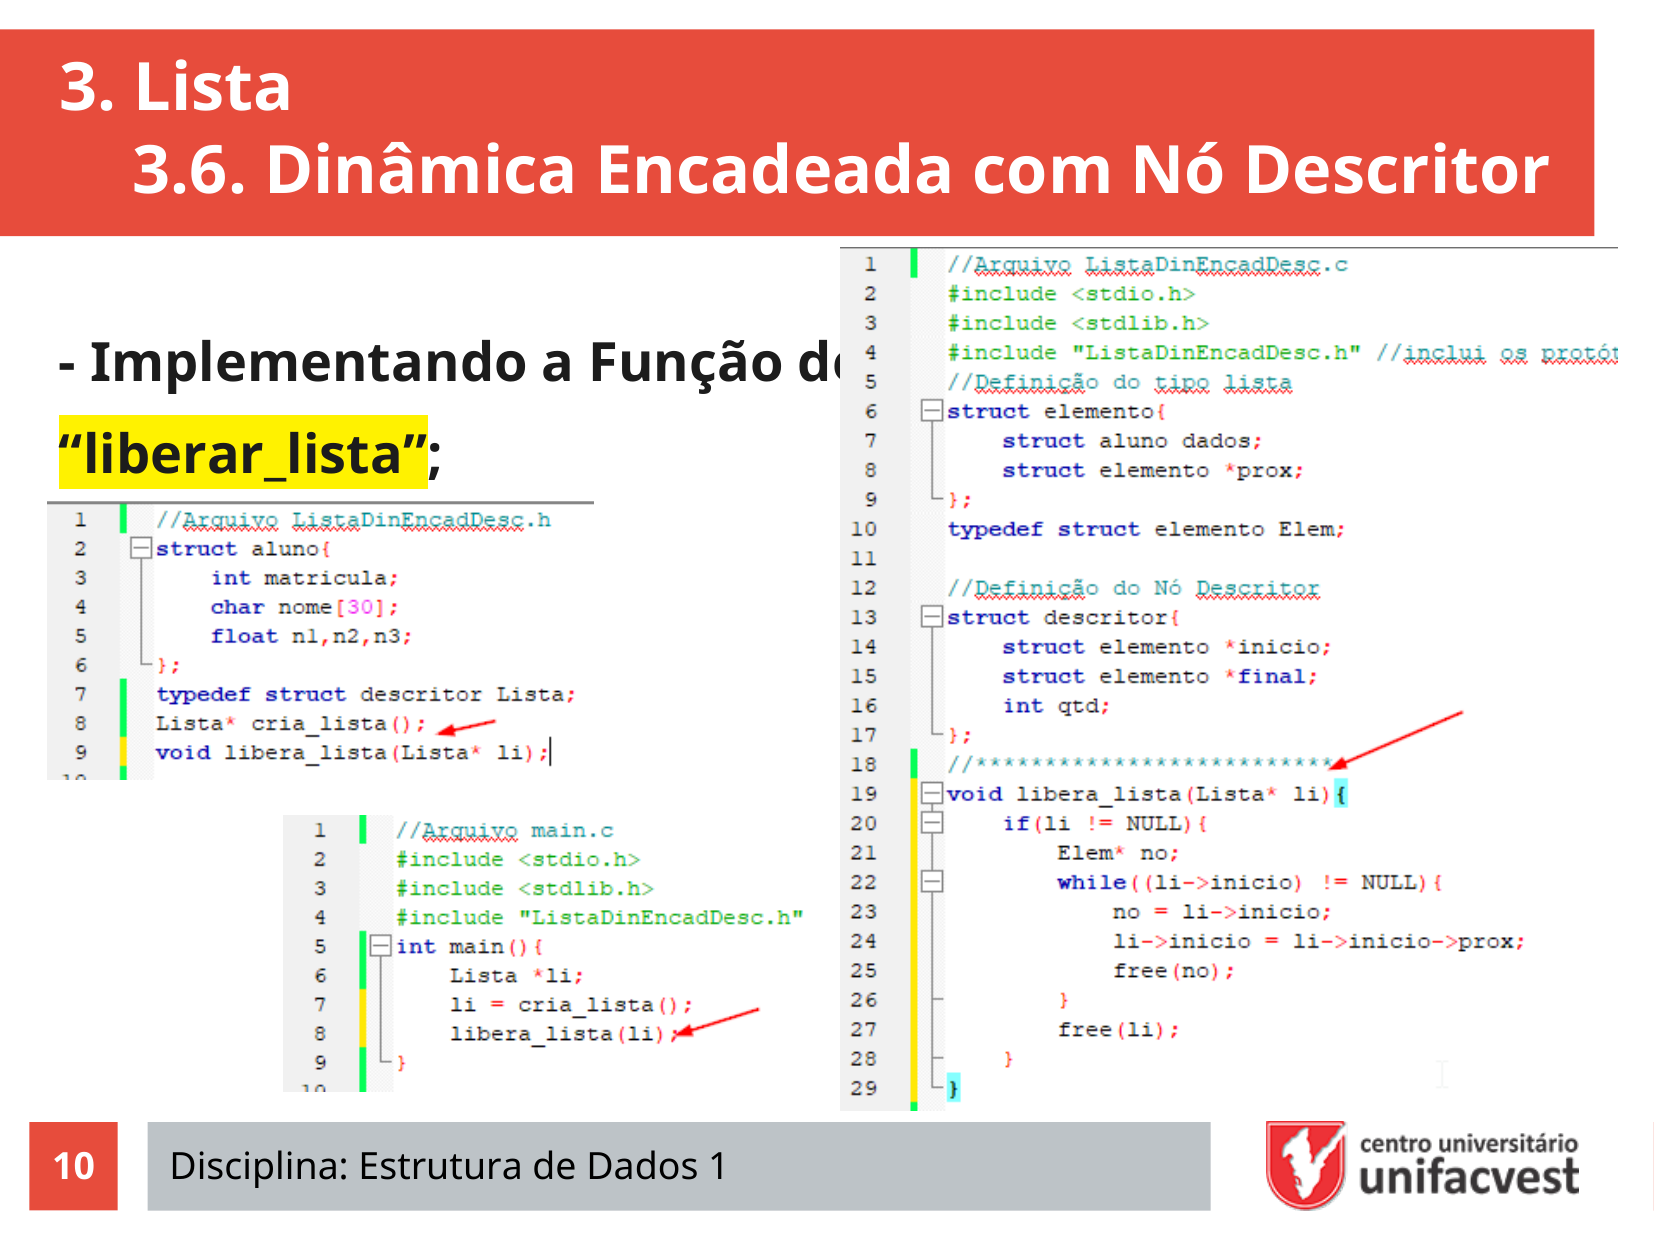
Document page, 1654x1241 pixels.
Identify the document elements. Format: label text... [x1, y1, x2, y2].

picture [283, 815, 815, 1092]
picture [1266, 1121, 1579, 1211]
picture [47, 501, 594, 780]
text_box Disciplina: Estrutura de Dados 1 [154, 1132, 1205, 1196]
list - Implementando a Função de “liberar_lista”; [59, 324, 840, 1093]
title 3. Lista 3.6. Dinâmica Encadeada com Nó Descritor [59, 59, 1595, 207]
picture [840, 247, 1618, 1111]
text_box [1238, 1120, 1654, 1212]
